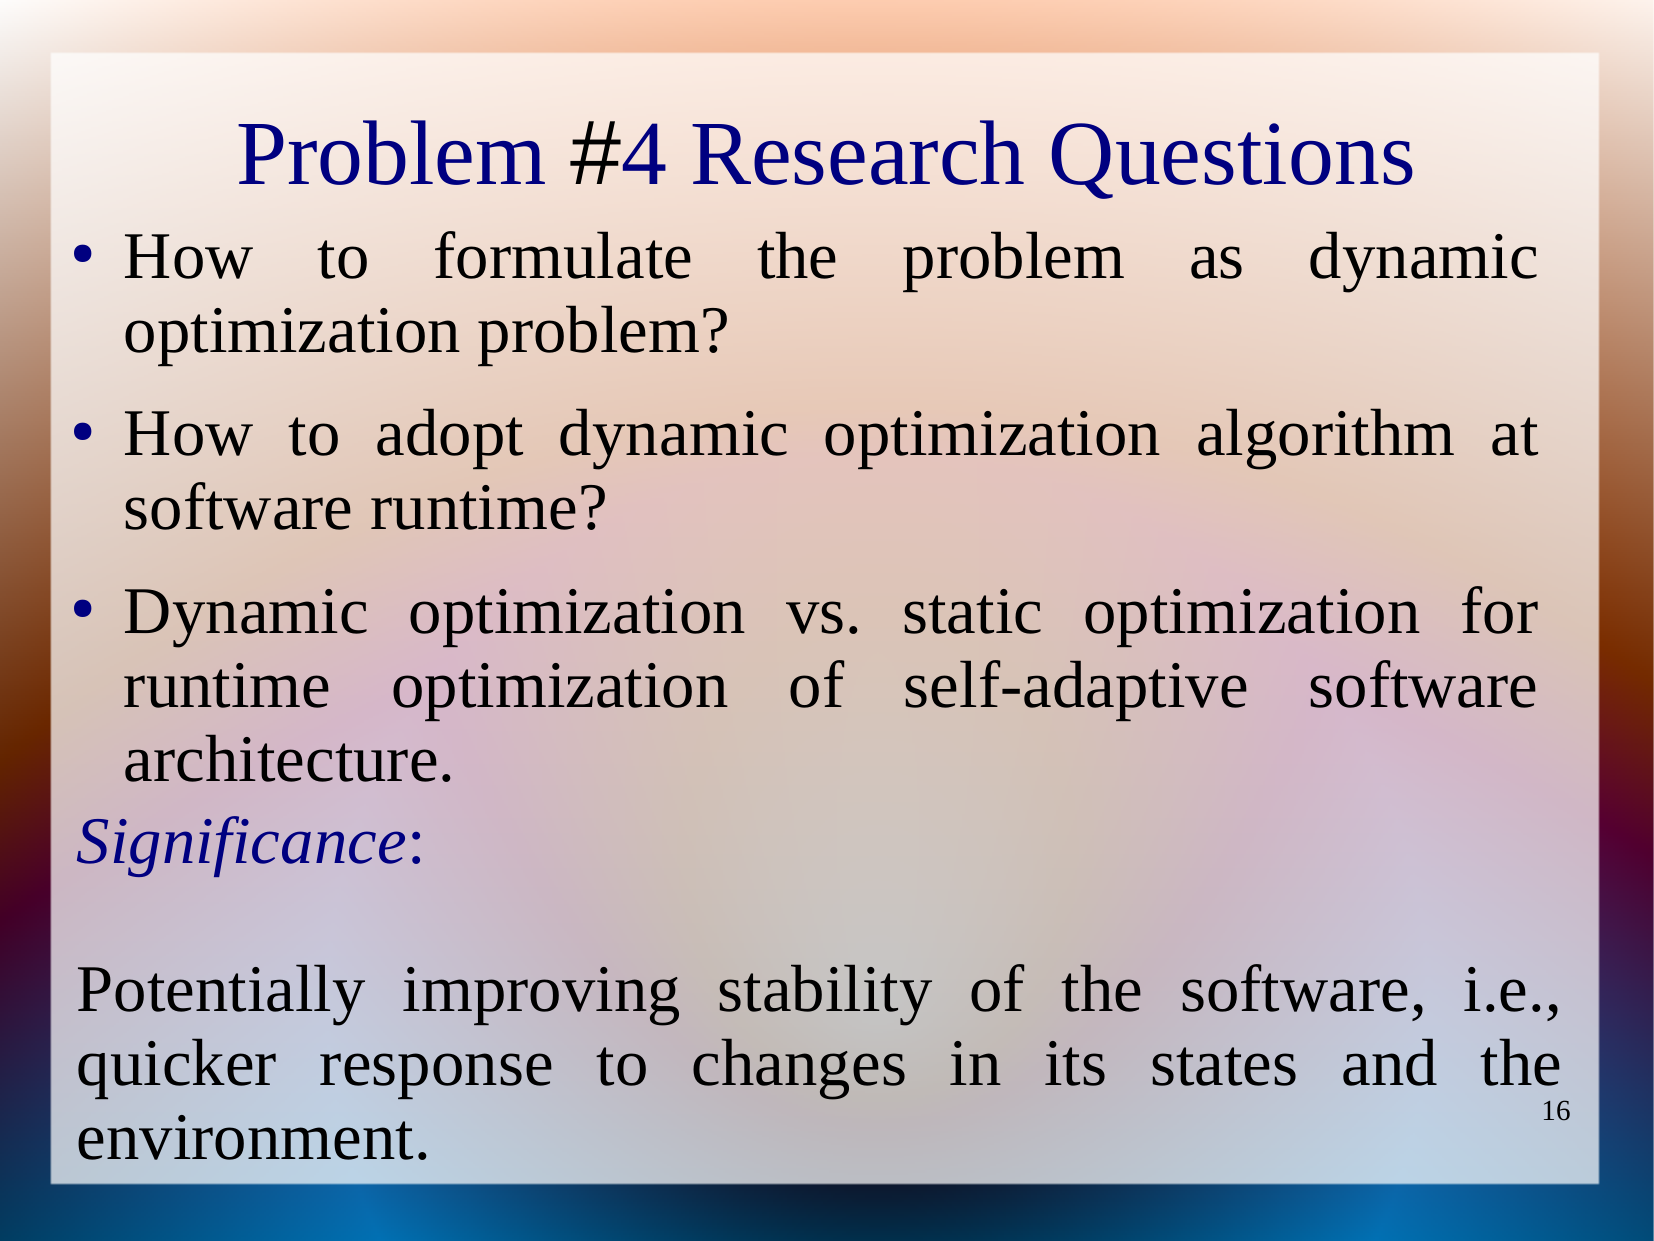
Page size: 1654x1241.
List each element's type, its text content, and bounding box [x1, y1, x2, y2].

picture [0, 0, 1654, 1241]
text_box Significance: Potentially improving stability of the software, i.e., quicker response to changes in its states and the environment. [76, 543, 1565, 1241]
list How to formulate the problem as dynamic optimization problem? How to adopt dynamic optimization algorithm at software runtime? Dynamic optimization vs. static optimization for runtime optimization of self-adaptive software architecture. [53, 218, 1542, 1107]
title Problem #4 Research Questions [82, 49, 1571, 257]
